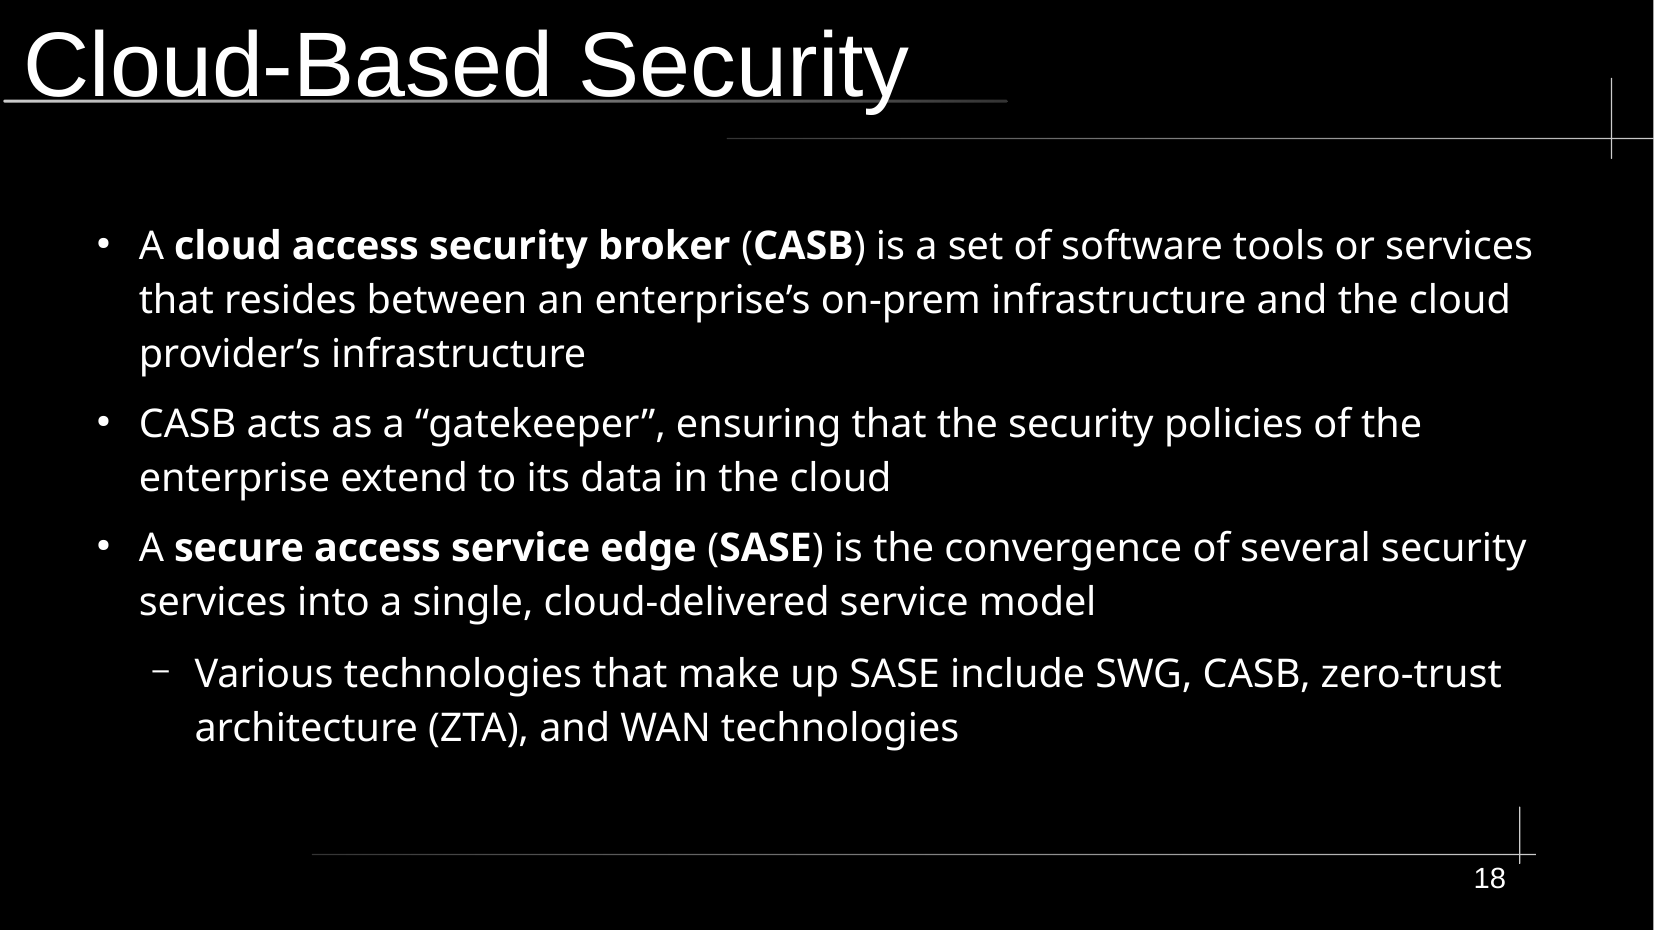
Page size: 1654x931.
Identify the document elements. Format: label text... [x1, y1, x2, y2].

title Cloud-Based Security [23, 11, 1589, 119]
list A cloud access security broker (CASB) is a set of software tools or services that resides between an enterprise’s on-prem infrastructure and the cloud provider’s infrastructure CASB acts as a “gatekeeper”, ensuring that the security policies of the enterprise extend to its data in the cloud A secure access service edge (SASE) is the convergence of several security services into a single, cloud-delivered service model Various technologies that make up SASE include SWG, CASB, zero-trust architecture (ZTA), and WAN technologies [82, 217, 1571, 758]
